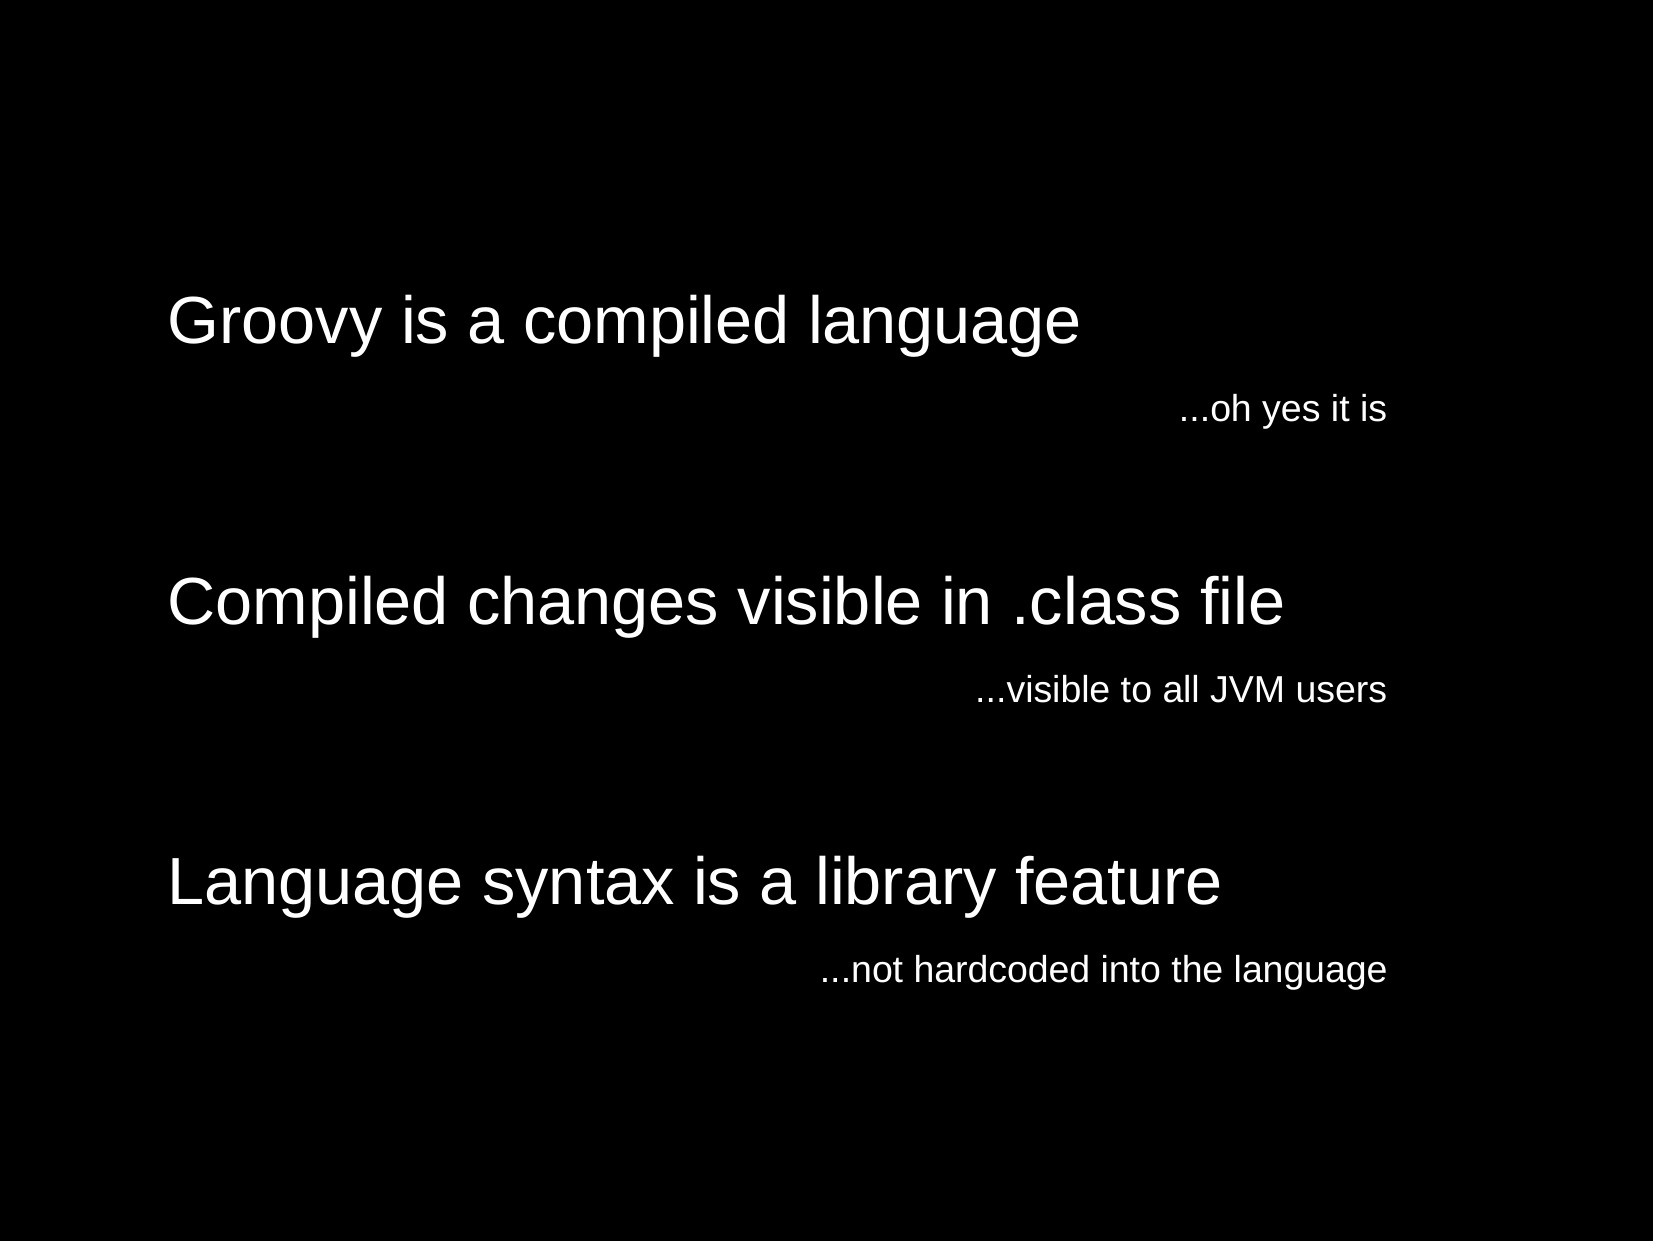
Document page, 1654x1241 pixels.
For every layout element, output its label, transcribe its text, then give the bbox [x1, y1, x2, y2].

list Groovy is a compiled language ...oh yes it is Compiled changes visible in .class file ...visible to all JVM users Language syntax is a library feature ...not hardcoded into the language [150, 283, 1388, 1088]
